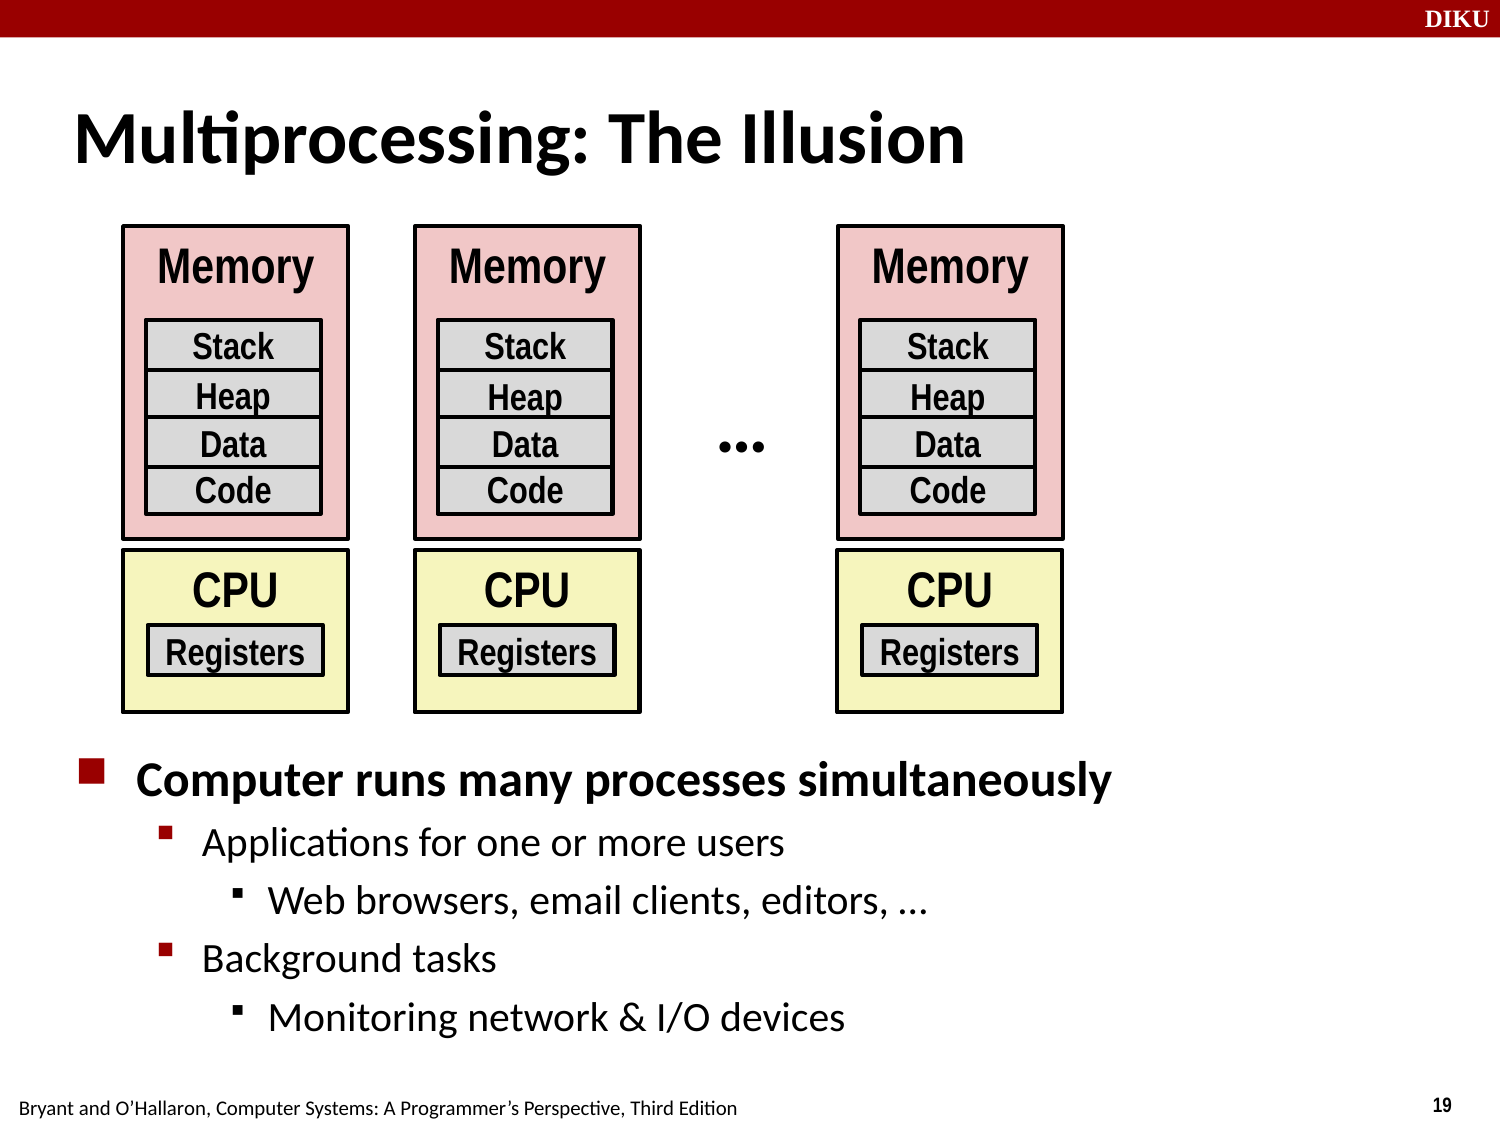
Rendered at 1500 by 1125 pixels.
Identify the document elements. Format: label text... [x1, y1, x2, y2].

text_box Registers [147, 624, 323, 675]
text_box Memory [123, 226, 349, 539]
text_box Heap [257, 392, 264, 406]
text_box Data [860, 417, 1036, 468]
text_box Code [860, 468, 1036, 514]
text_box Data [437, 417, 613, 468]
text_box … [700, 369, 784, 475]
title Multiprocessing: The Illusion [58, 71, 1304, 197]
text_box Heap [972, 393, 979, 407]
text_box Memory [415, 226, 641, 539]
text_box Heap [145, 369, 321, 417]
text_box Stack [437, 319, 613, 369]
text_box Heap [437, 369, 613, 417]
text_box Data [145, 417, 321, 468]
list Computer runs many processes simultaneously Applications for one or more users Web browsers, email clients, editors, … Background tasks Monitoring network & I/O devices [65, 738, 1361, 1063]
text_box Stack [145, 319, 321, 369]
text_box Memory [837, 226, 1063, 539]
text_box CPU [837, 549, 1063, 713]
text_box Registers [862, 624, 1038, 675]
text_box CPU [414, 549, 640, 713]
text_box CPU [122, 549, 348, 713]
text_box Heap [860, 369, 1036, 417]
text_box Code [437, 468, 613, 514]
text_box Registers [439, 624, 615, 675]
text_box Stack [860, 319, 1036, 369]
text_box Heap [550, 393, 557, 407]
text_box Code [145, 468, 321, 514]
